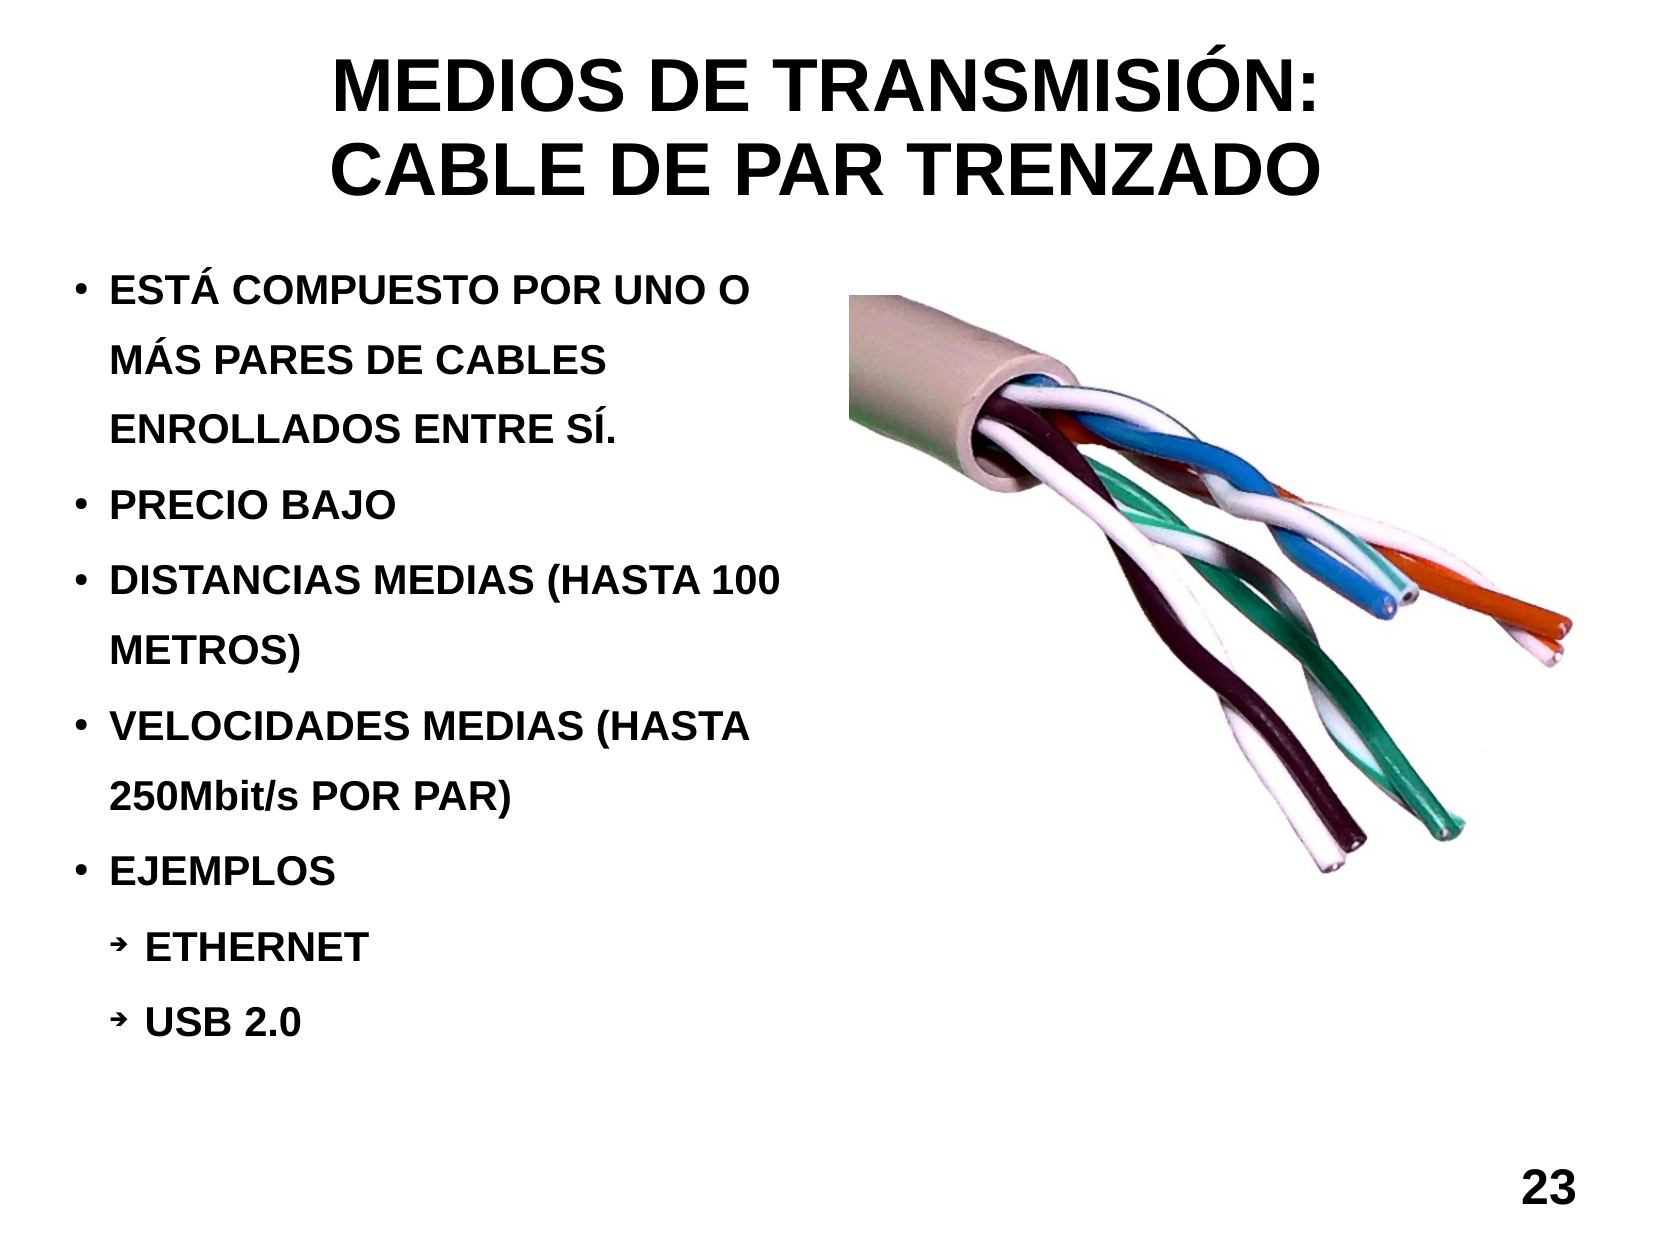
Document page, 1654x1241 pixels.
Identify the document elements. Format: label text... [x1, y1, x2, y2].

title MEDIOS DE TRANSMISIÓN: CABLE DE PAR TRENZADO [82, 23, 1571, 231]
picture [849, 295, 1595, 903]
text_box ESTÁ COMPUESTO POR UNO O MÁS PARES DE CABLES ENROLLADOS ENTRE SÍ. PRECIO BAJO DISTANCIAS MEDIAS (HASTA 100 METROS) VELOCIDADES MEDIAS (HASTA 250Mbit/s POR PAR) EJEMPLOS ETHERNET USB 2.0 [59, 236, 798, 1123]
text_box <número> [1506, 1151, 1654, 1223]
